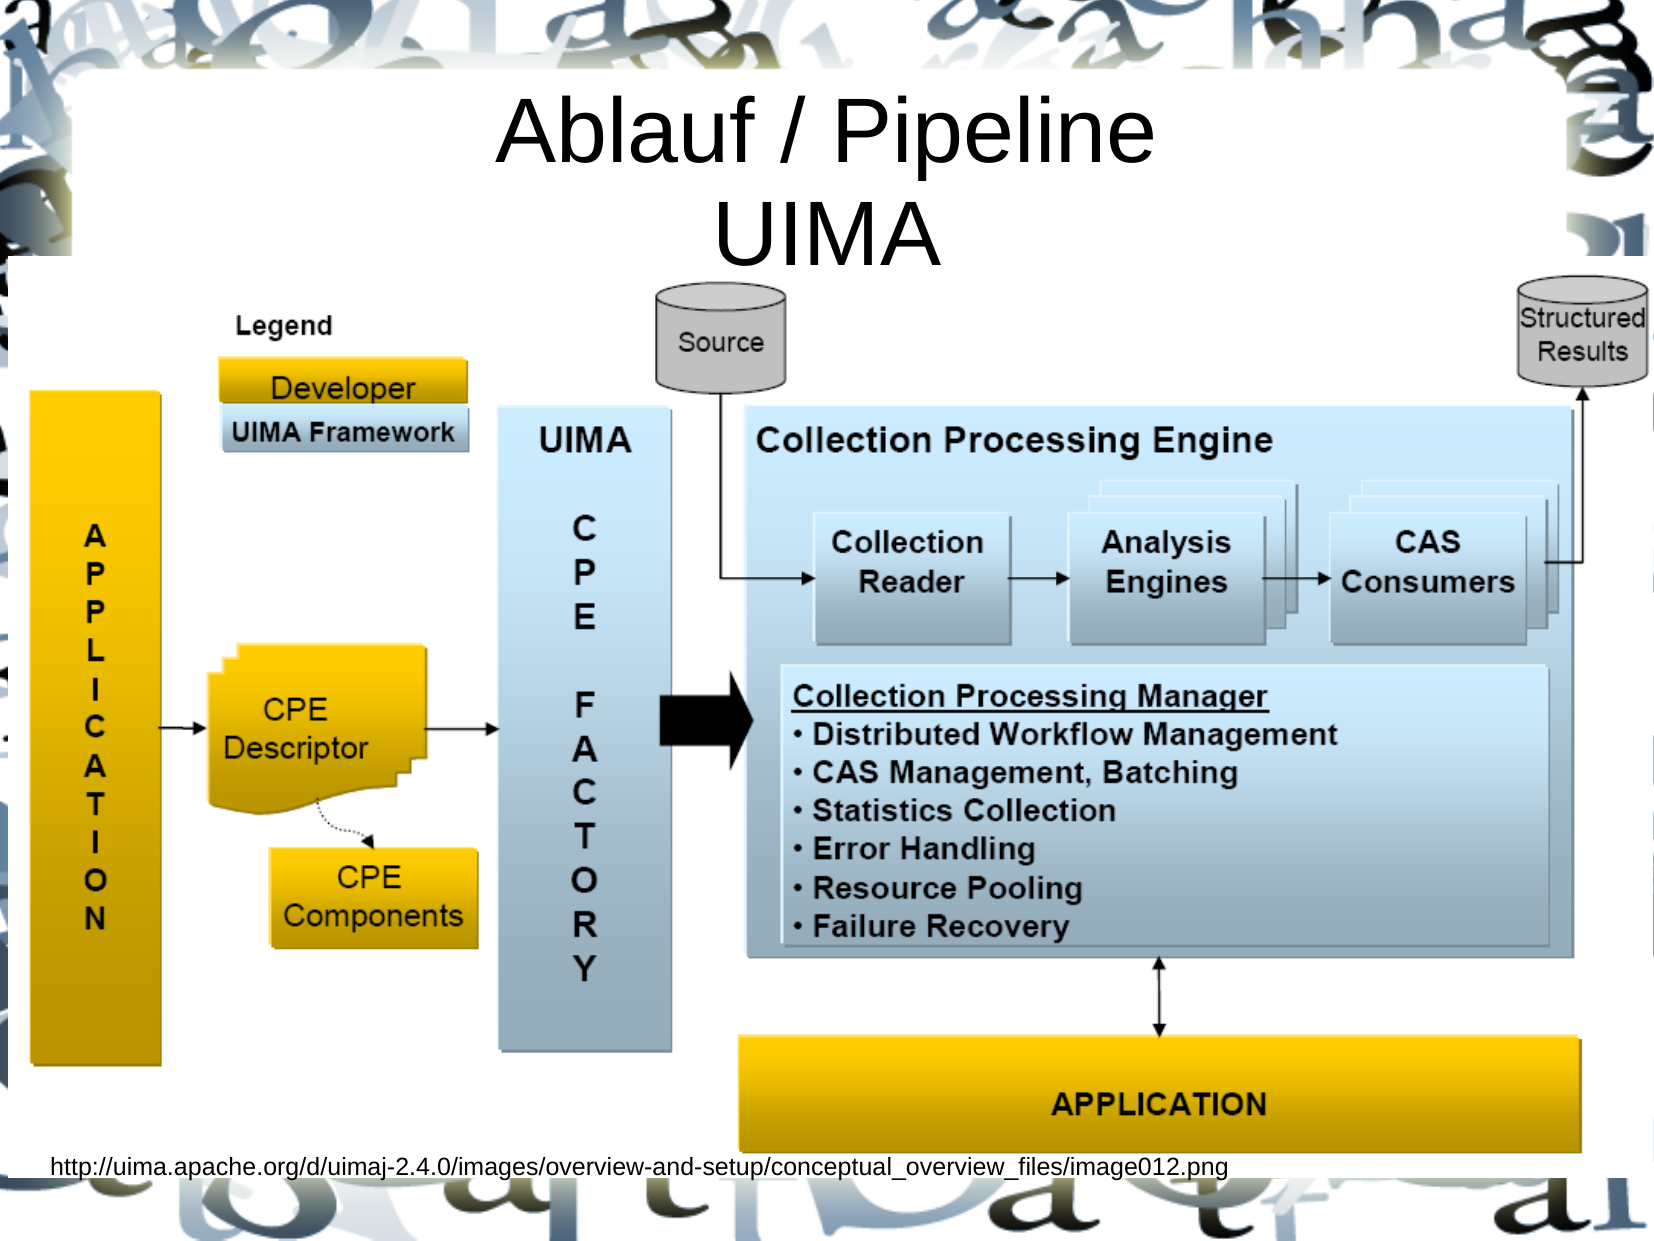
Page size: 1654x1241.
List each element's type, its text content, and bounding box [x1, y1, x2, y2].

picture [0, 0, 1654, 1241]
text_box http://uima.apache.org/d/uimaj-2.4.0/images/overview-and-setup/conceptual_overview_files/image012.png [35, 1145, 1247, 1189]
title Ablauf / Pipeline UIMA [82, 78, 1571, 287]
